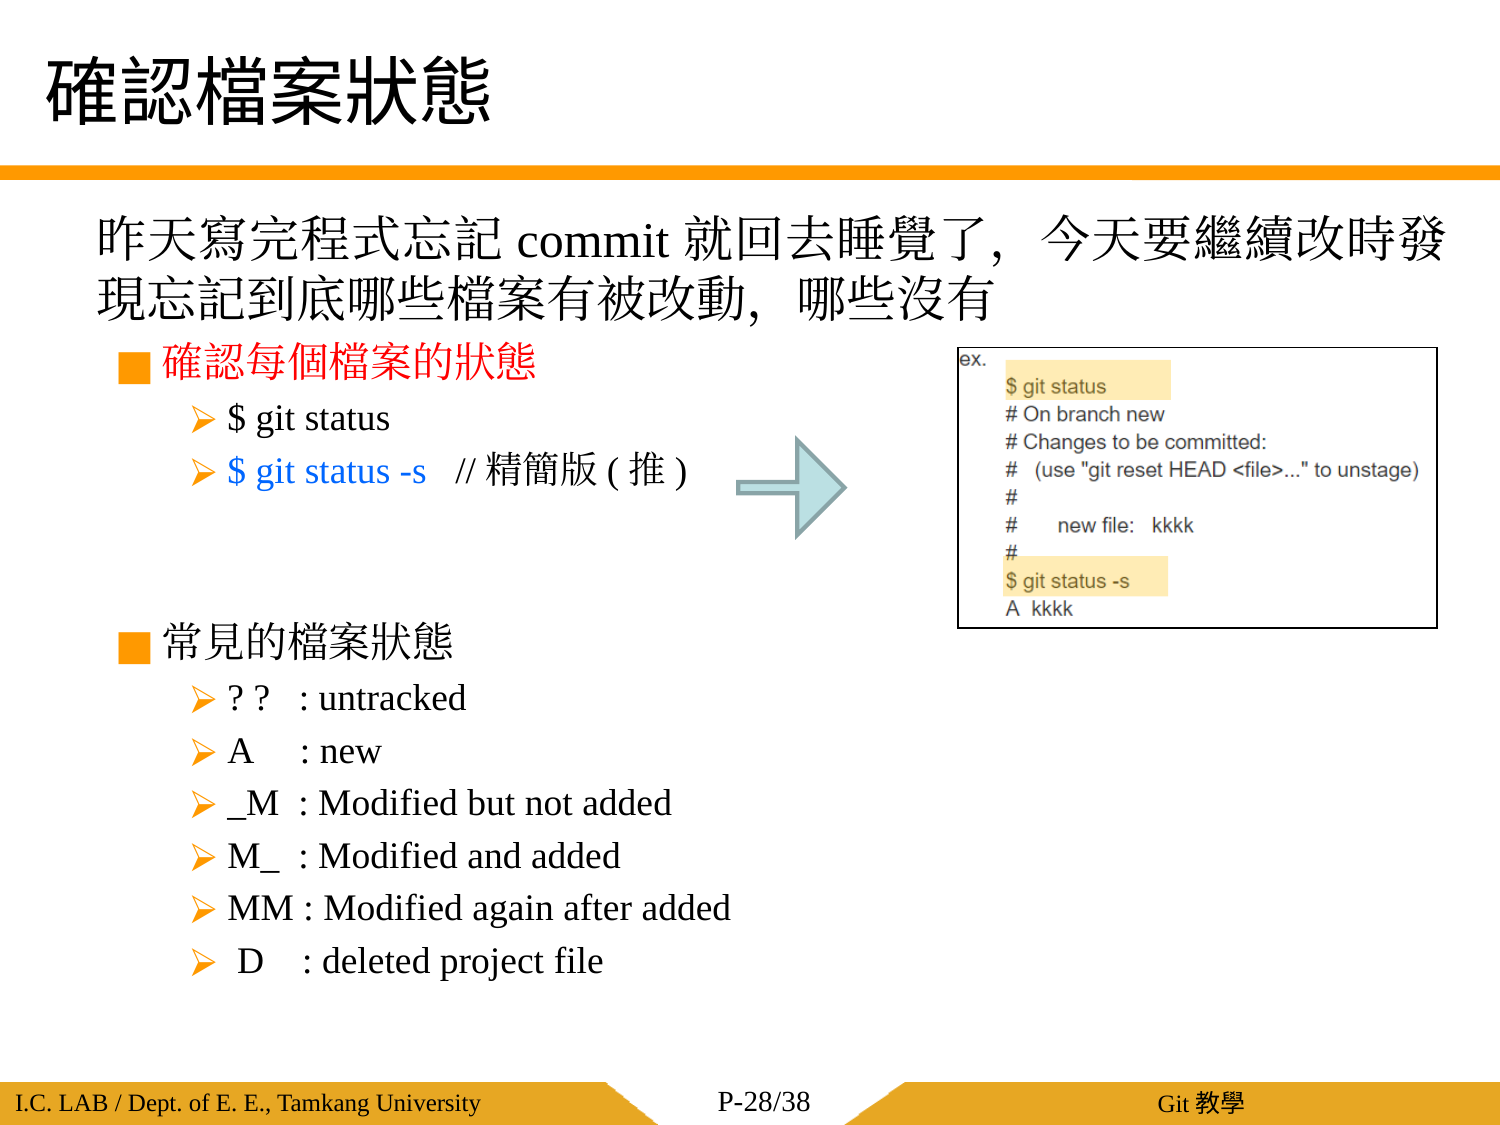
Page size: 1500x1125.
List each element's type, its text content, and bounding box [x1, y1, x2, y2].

text_box [1003, 556, 1169, 597]
picture [0, 1082, 658, 1125]
picture [842, 1082, 1500, 1125]
list 昨天寫完程式忘記commit就回去睡覺了，今天要繼續改時發現忘記到底哪些檔案有被改動，哪些沒有 確認每個檔案的狀態 $ git status $ git status -s //精簡版(推) 常見的檔案狀態 ? ? : untracked A : new _M : Modified but not added M_ : Modified and added MM : Modified again after added D : deleted project file [24, 200, 1463, 1074]
text_box [738, 440, 845, 535]
title 確認檔案狀態 [29, 19, 1459, 161]
text_box [1005, 359, 1171, 400]
picture [958, 348, 1437, 628]
